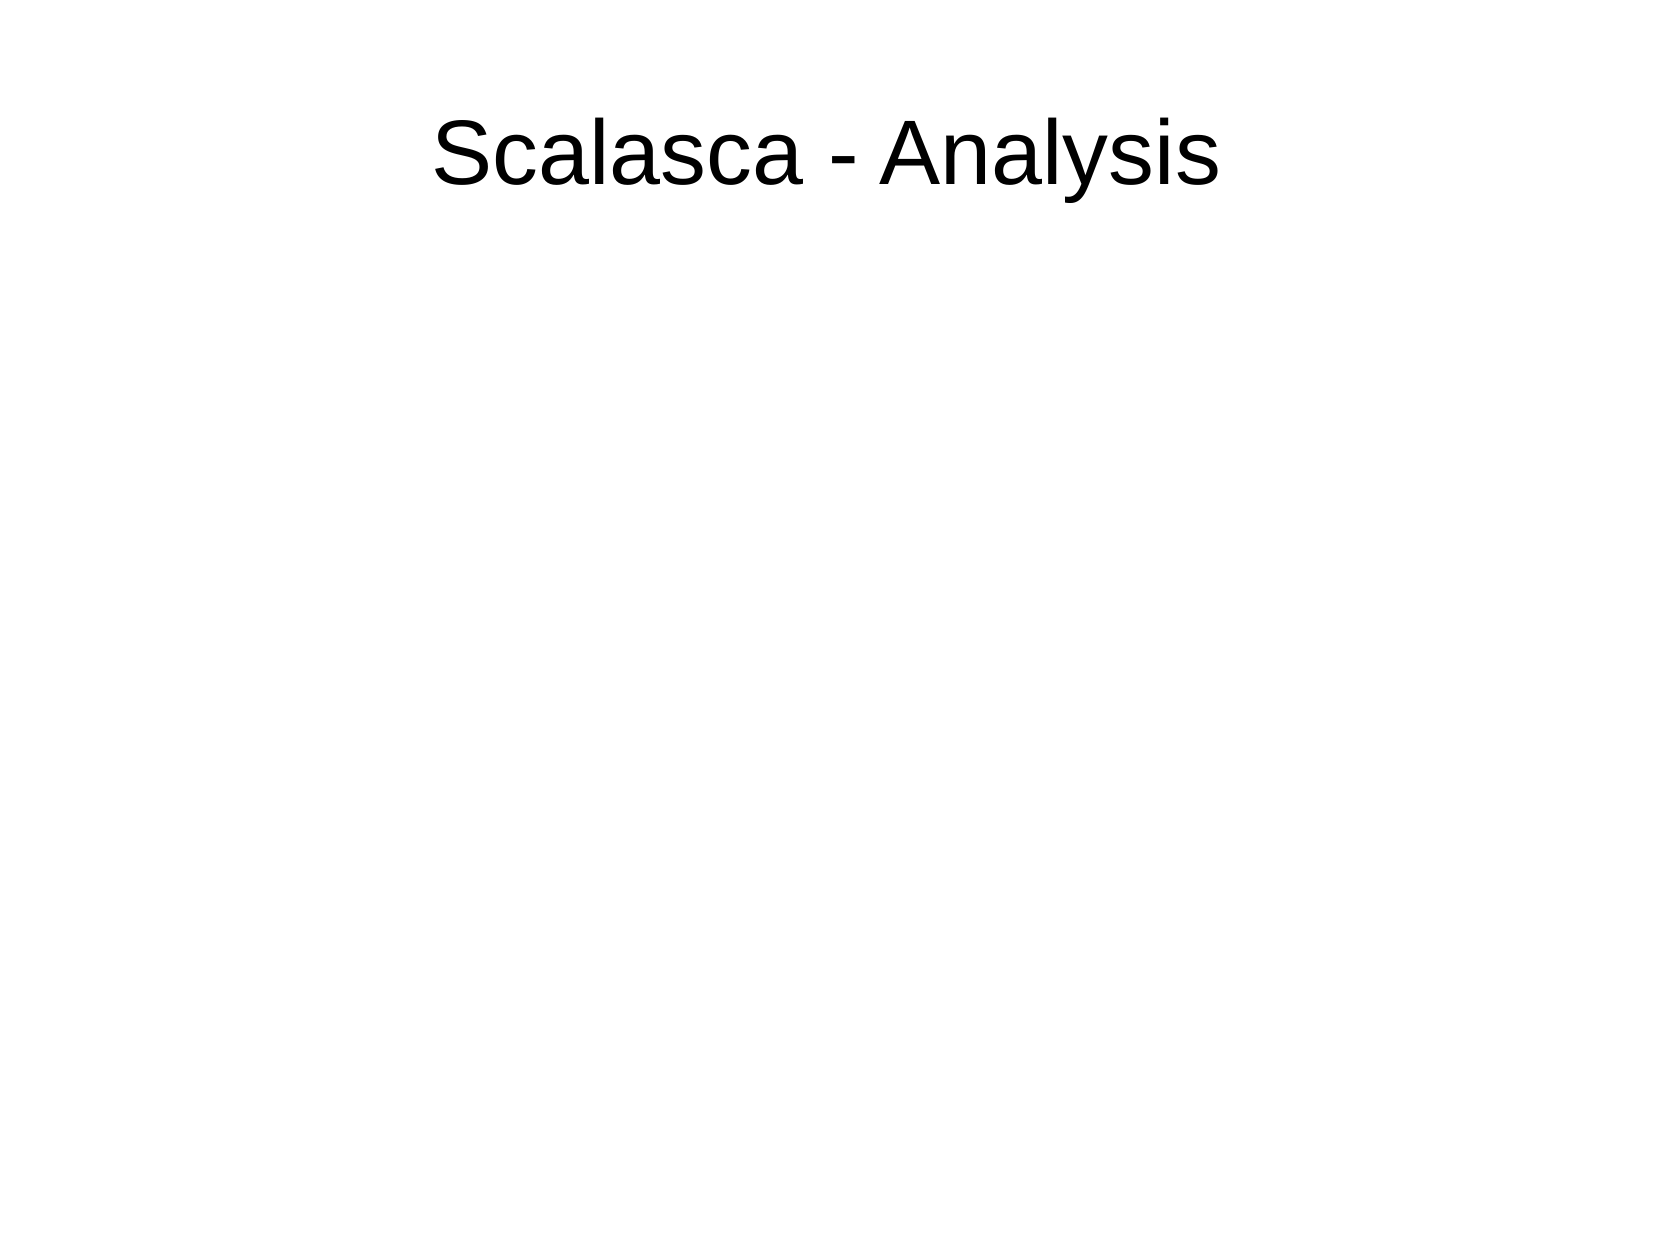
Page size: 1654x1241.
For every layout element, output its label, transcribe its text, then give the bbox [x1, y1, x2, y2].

title Scalasca - Analysis [82, 49, 1571, 257]
